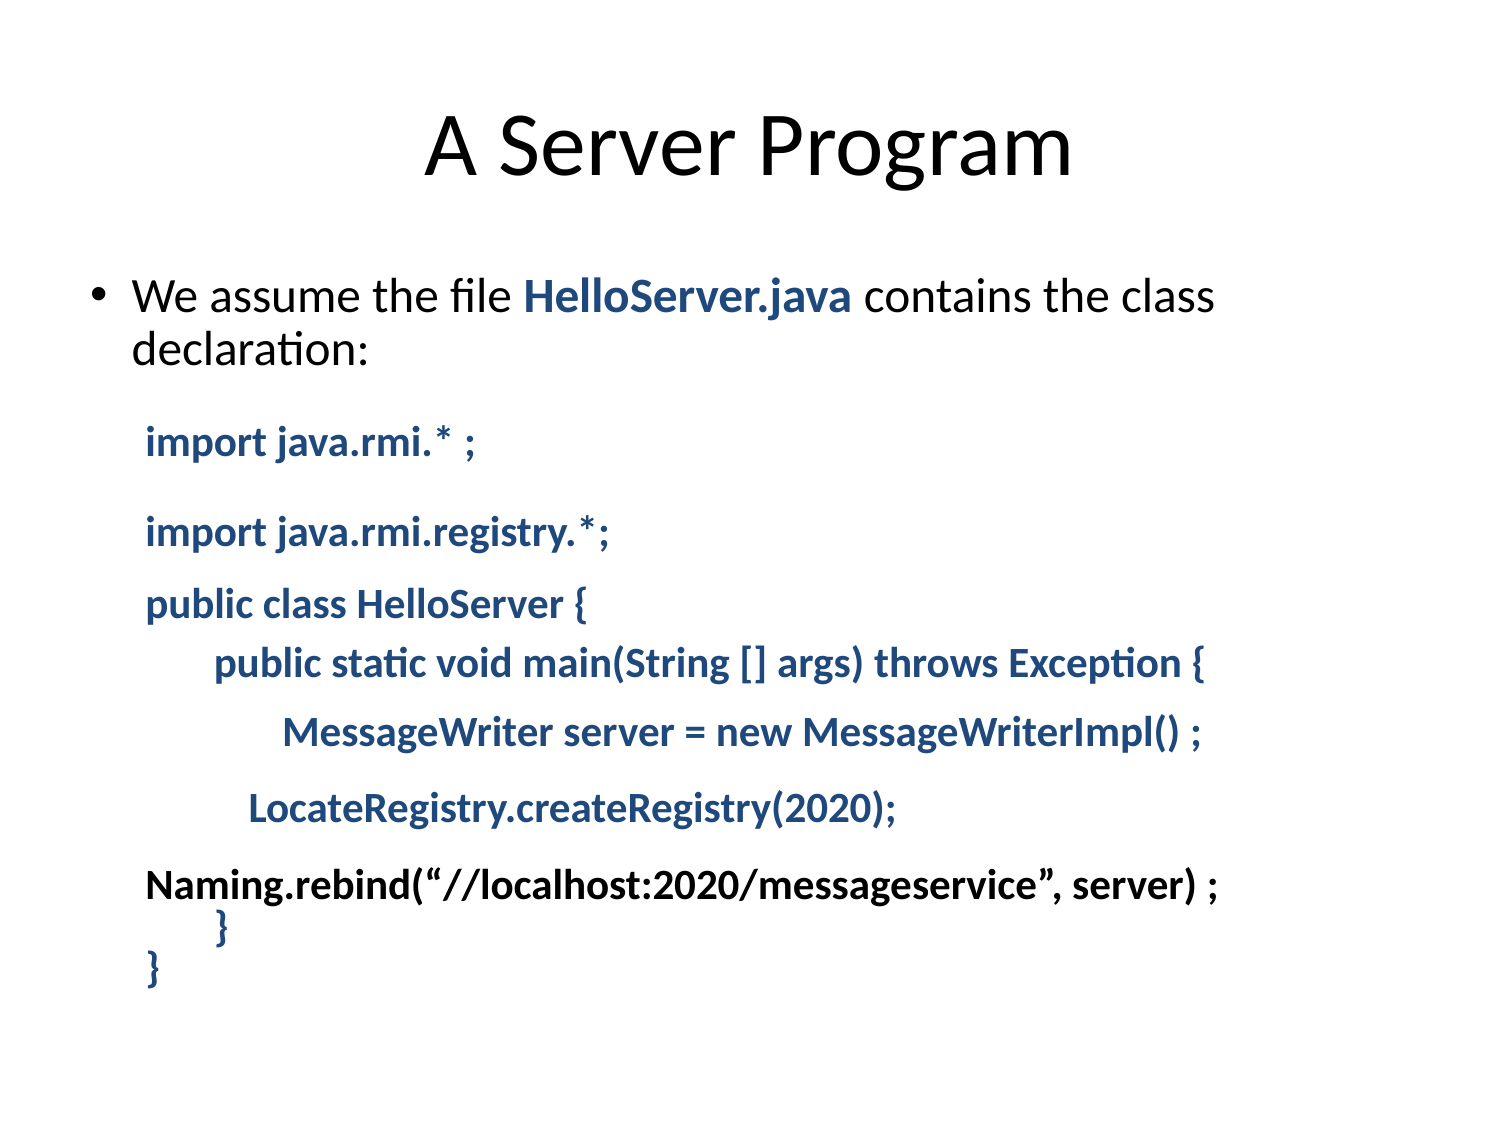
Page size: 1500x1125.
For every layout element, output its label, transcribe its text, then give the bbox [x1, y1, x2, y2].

list We assume the file HelloServer.java contains the class declaration: import java.rmi.* ; import java.rmi.registry.*; public class HelloServer { public static void main(String [] args) throws Exception { MessageWriter server = new MessageWriterImpl() ; LocateRegistry.createRegistry(2020); Naming.rebind(“//localhost:2020/messageservice”, server) ; } } [75, 262, 1425, 1005]
title A Server Program [75, 45, 1425, 233]
